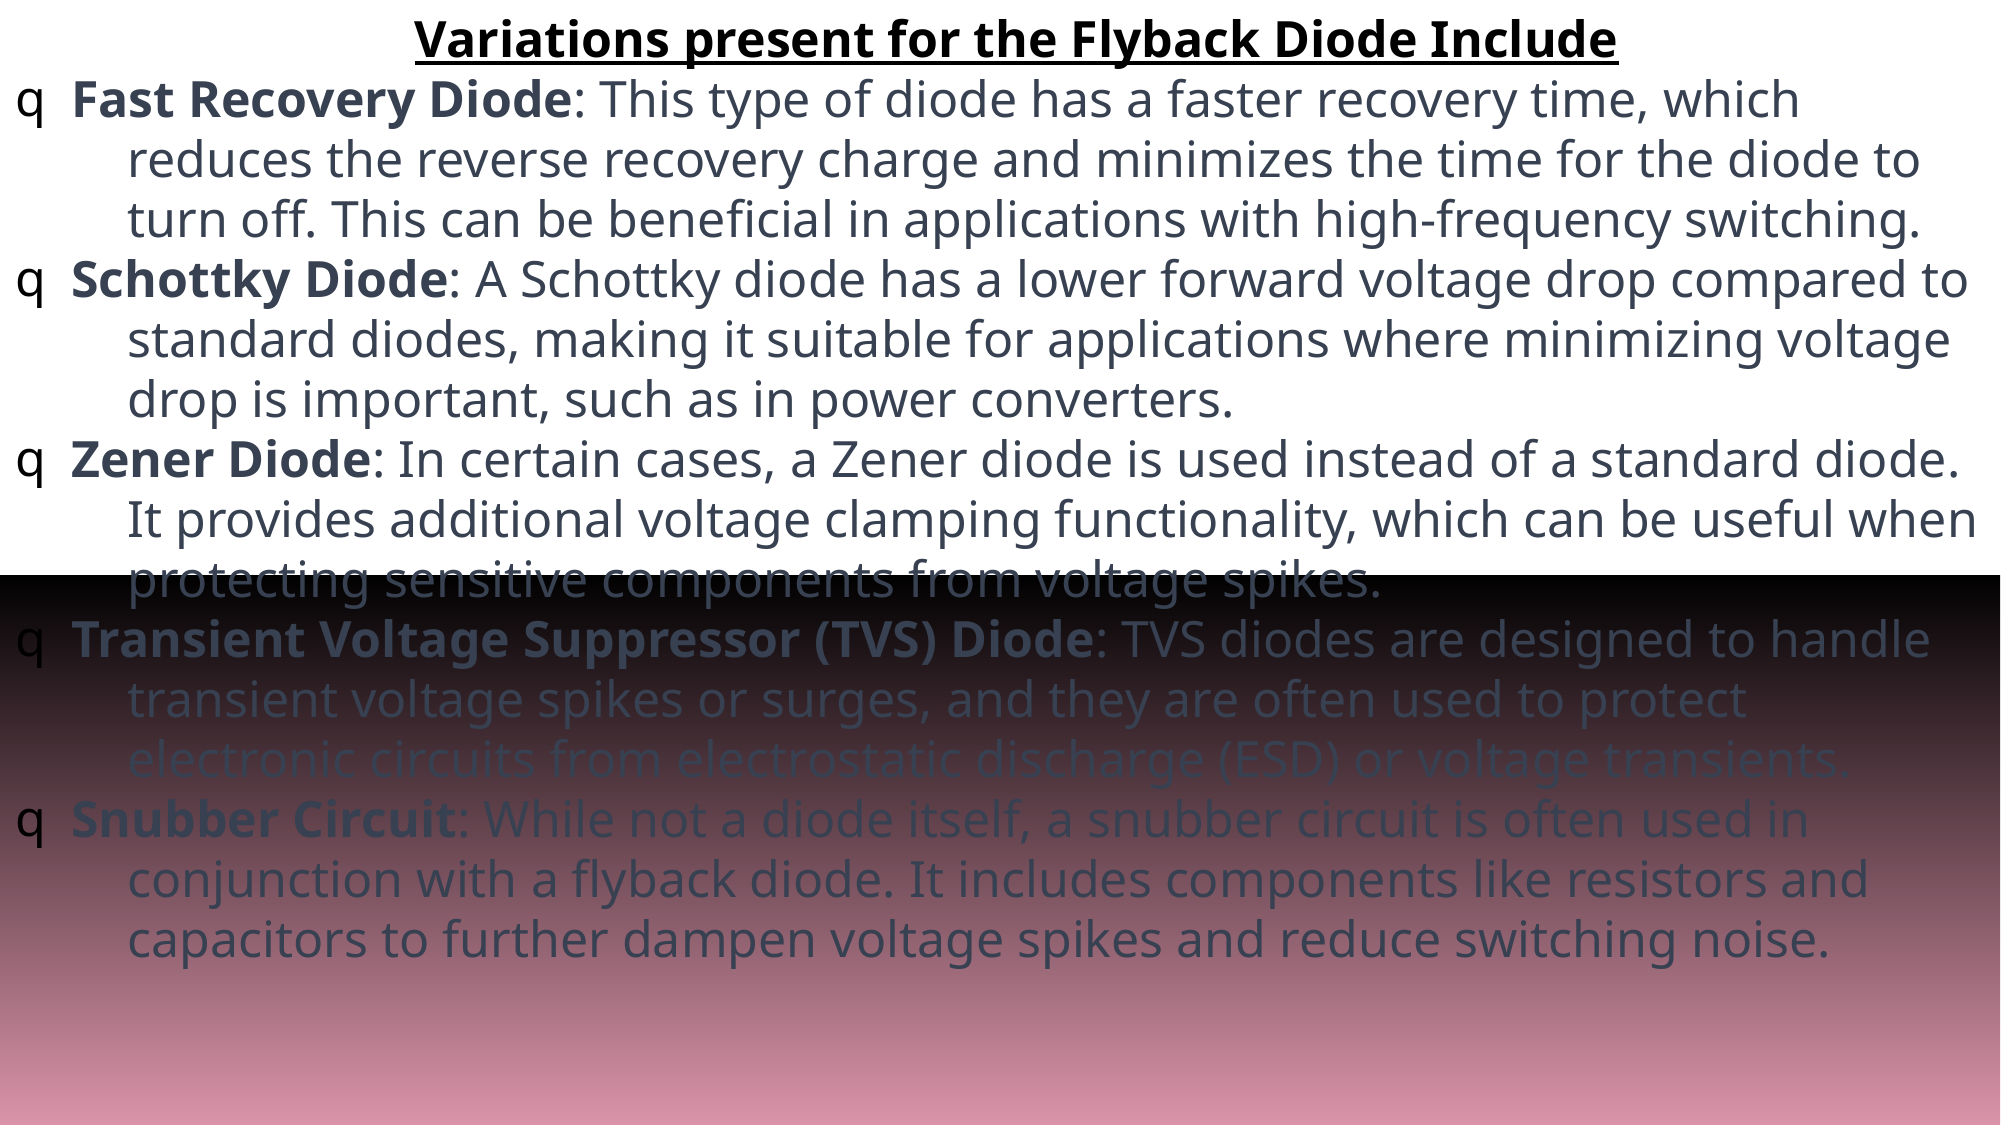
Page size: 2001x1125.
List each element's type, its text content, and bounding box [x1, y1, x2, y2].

text_box Variations present for the Flyback Diode Include Fast Recovery Diode: This type of diode has a faster recovery time, which reduces the reverse recovery charge and minimizes the time for the diode to turn off. This can be beneficial in applications with high-frequency switching. Schottky Diode: A Schottky diode has a lower forward voltage drop compared to standard diodes, making it suitable for applications where minimizing voltage drop is important, such as in power converters. Zener Diode: In certain cases, a Zener diode is used instead of a standard diode. It provides additional voltage clamping functionality, which can be useful when protecting sensitive components from voltage spikes. Transient Voltage Suppressor (TVS) Diode: TVS diodes are designed to handle transient voltage spikes or surges, and they are often used to protect electronic circuits from electrostatic discharge (ESD) or voltage transients. Snubber Circuit: While not a diode itself, a snubber circuit is often used in conjunction with a flyback diode. It includes components like resistors and capacitors to further dampen voltage spikes and reduce switching noise. [0, 0, 2000, 1125]
